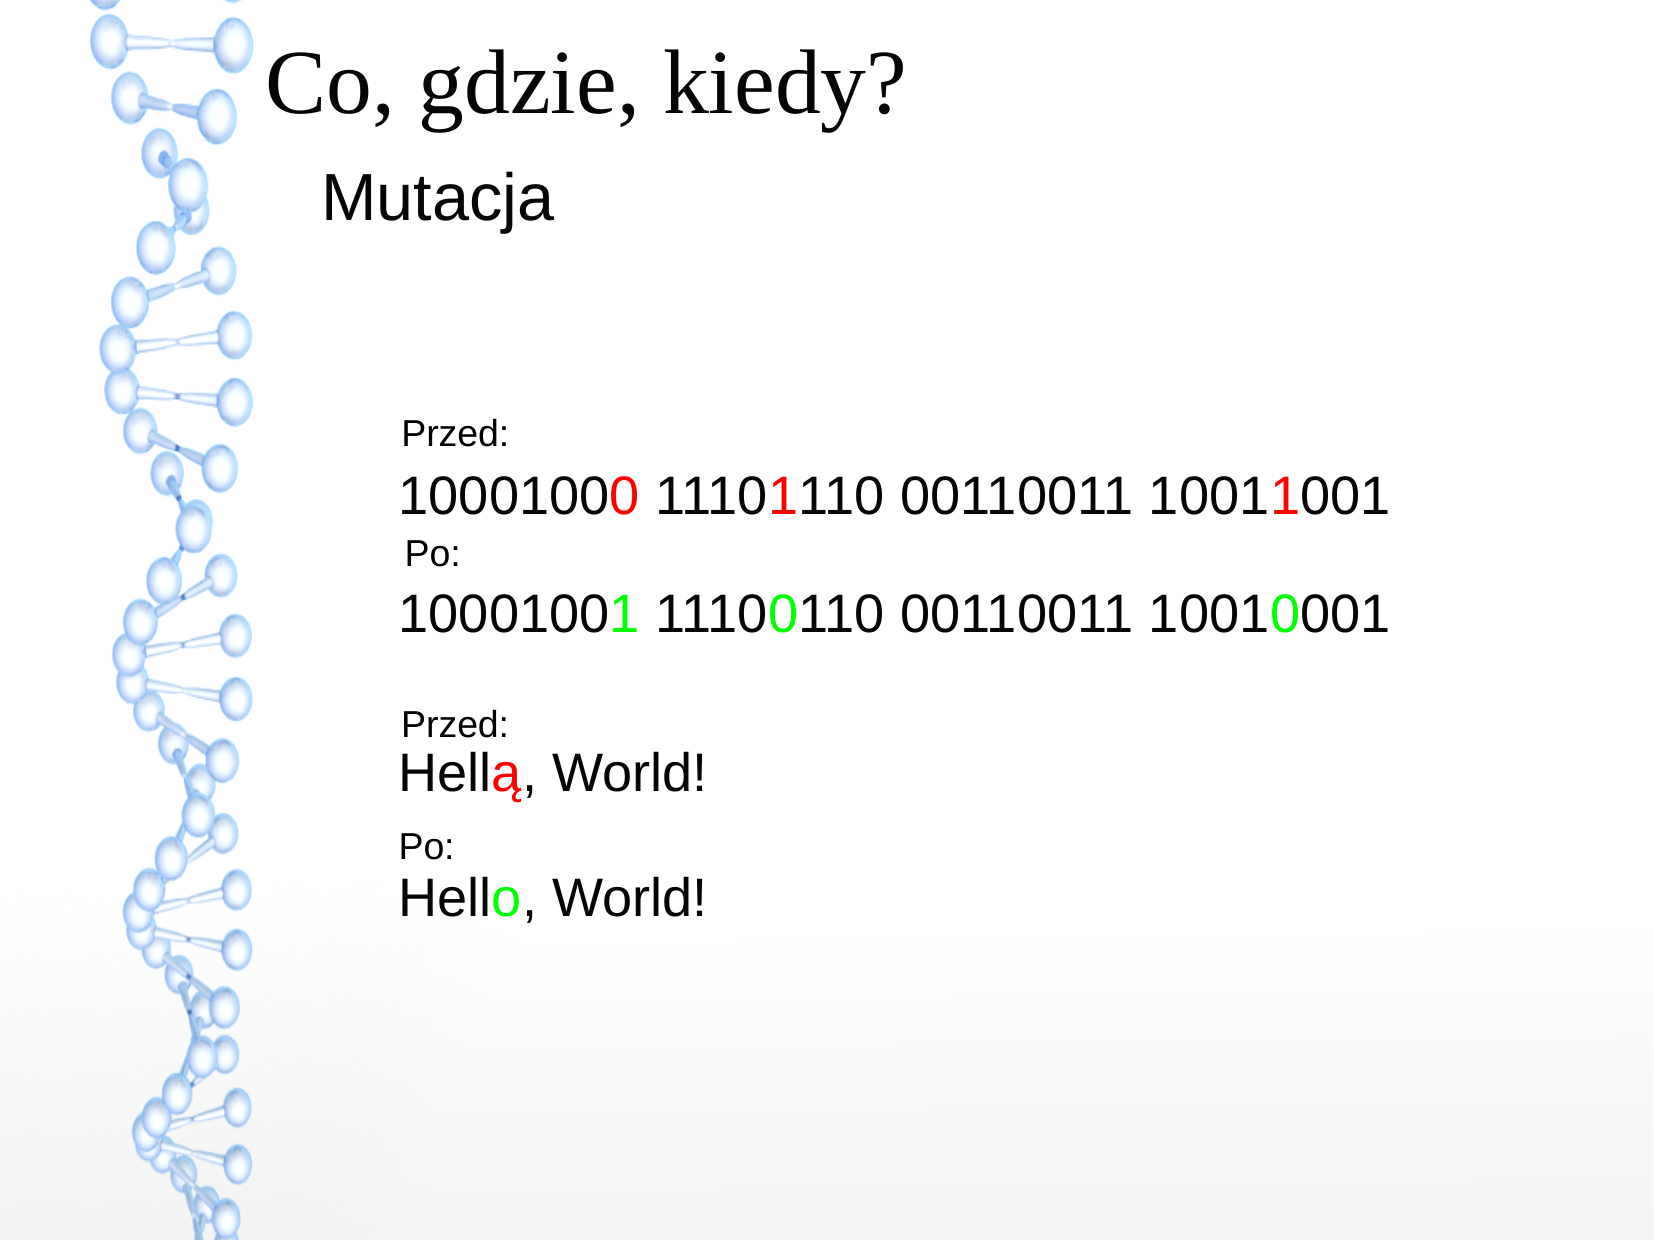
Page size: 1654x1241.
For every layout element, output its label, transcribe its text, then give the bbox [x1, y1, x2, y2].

text_box Hello, World! [324, 862, 1441, 1005]
text_box Przed: [482, 719, 492, 735]
text_box Co, gdzie, kiedy? [265, 11, 1595, 142]
text_box Mutacja [247, 153, 1577, 244]
text_box Przed: [408, 714, 420, 724]
text_box 10001000 11101110 00110011 10011001 [324, 460, 1441, 578]
text_box Przed: [386, 692, 524, 736]
text_box Po: [389, 521, 476, 579]
picture [0, 0, 1654, 1240]
text_box Po: [383, 814, 470, 862]
text_box 10001001 11100110 00110011 10010001 [324, 578, 1441, 721]
text_box Hellą, World! [324, 736, 1441, 862]
text_box Przed: [386, 401, 525, 459]
